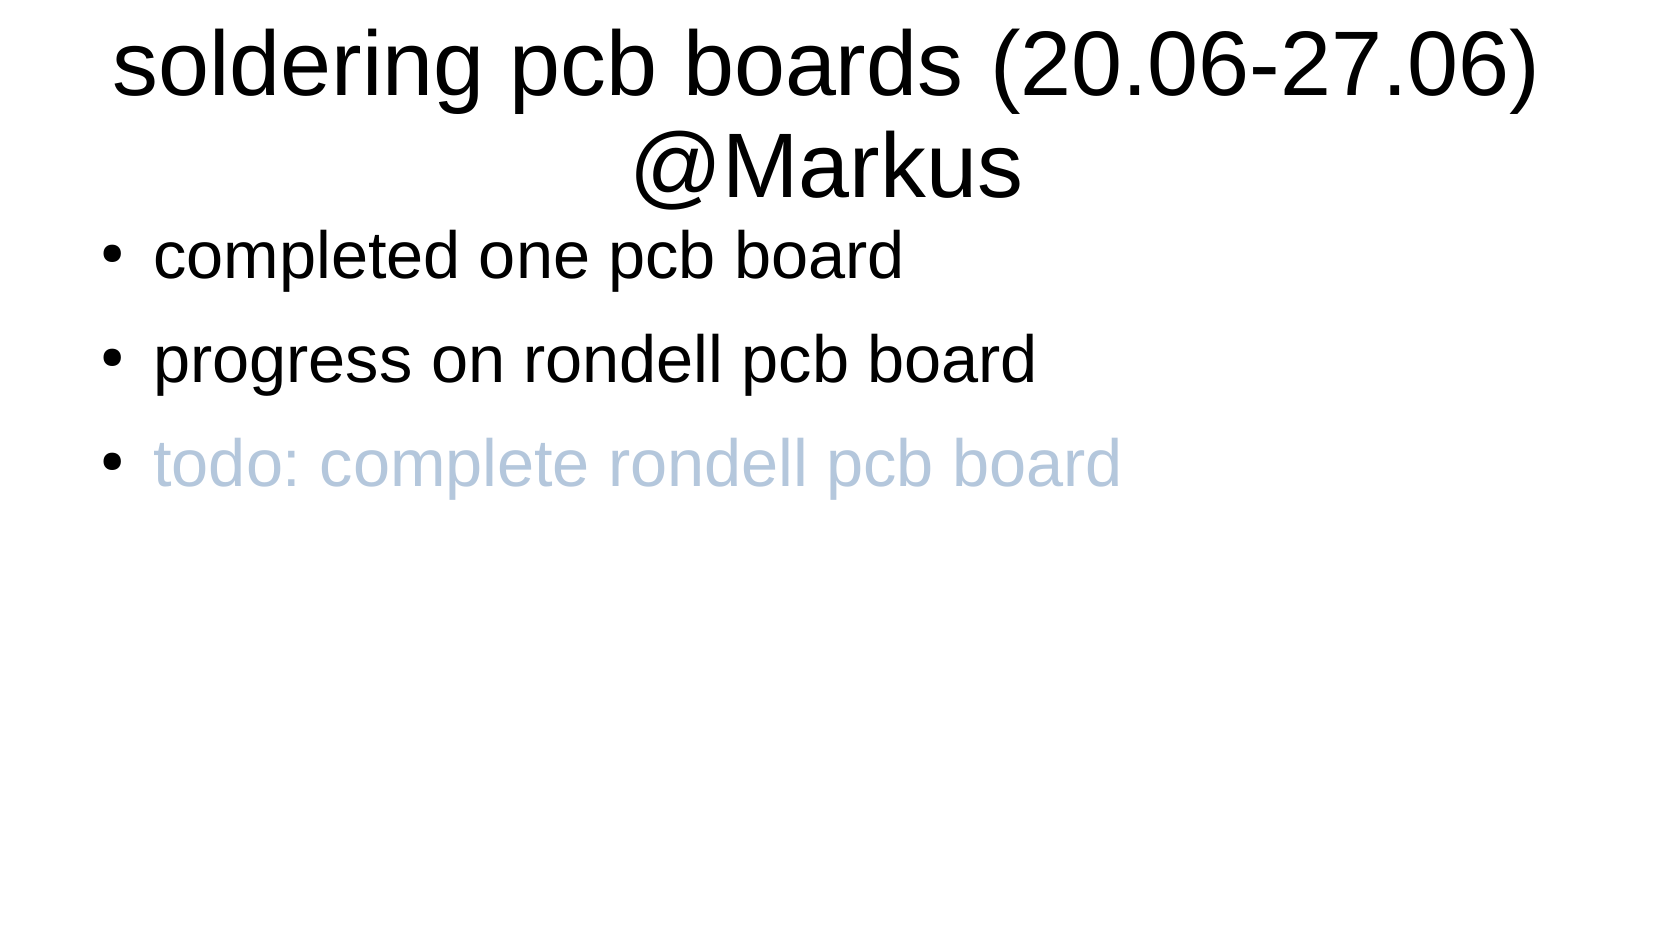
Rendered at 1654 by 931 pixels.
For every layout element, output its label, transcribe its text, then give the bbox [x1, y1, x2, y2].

list completed one pcb board progress on rondell pcb board todo: complete rondell pcb board [82, 217, 1571, 758]
title soldering pcb boards (20.06-27.06) @Markus [82, 12, 1571, 217]
